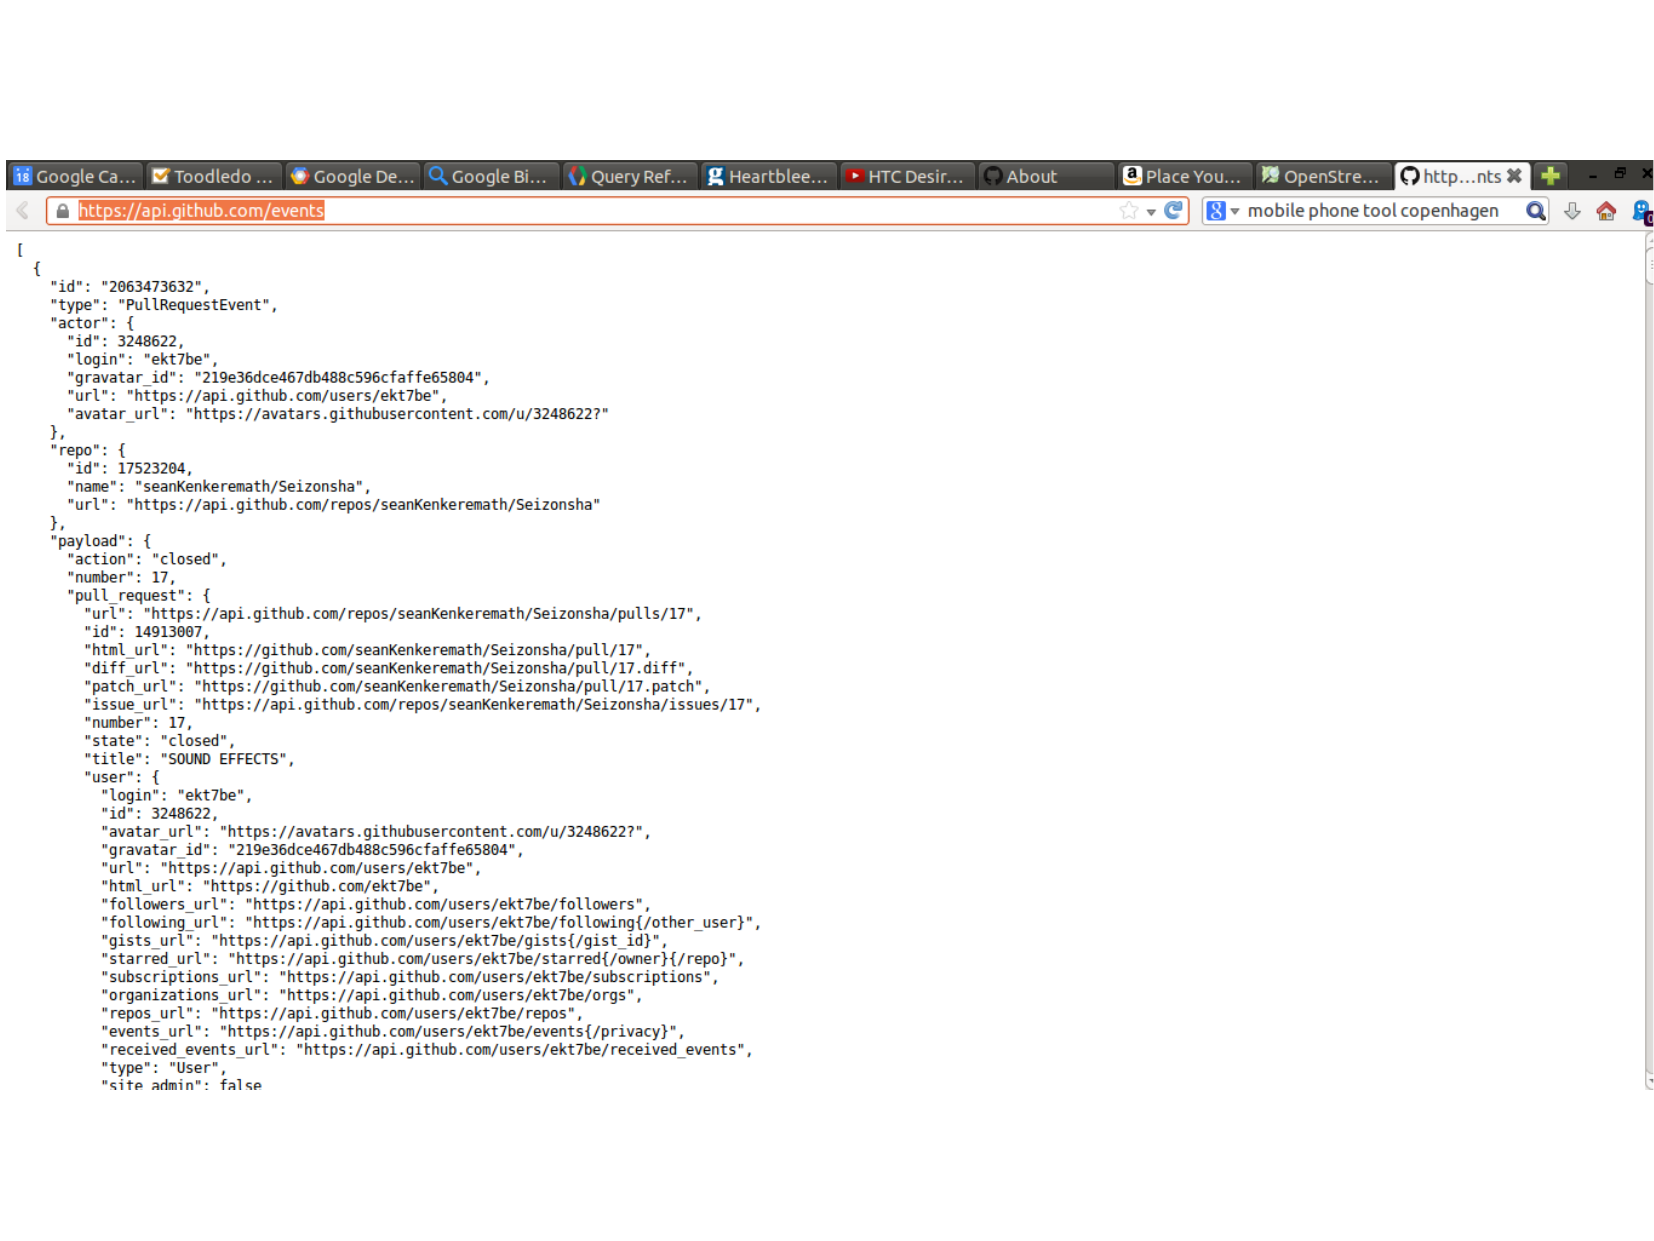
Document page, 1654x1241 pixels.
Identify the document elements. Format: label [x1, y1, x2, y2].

picture [6, 160, 1654, 1090]
